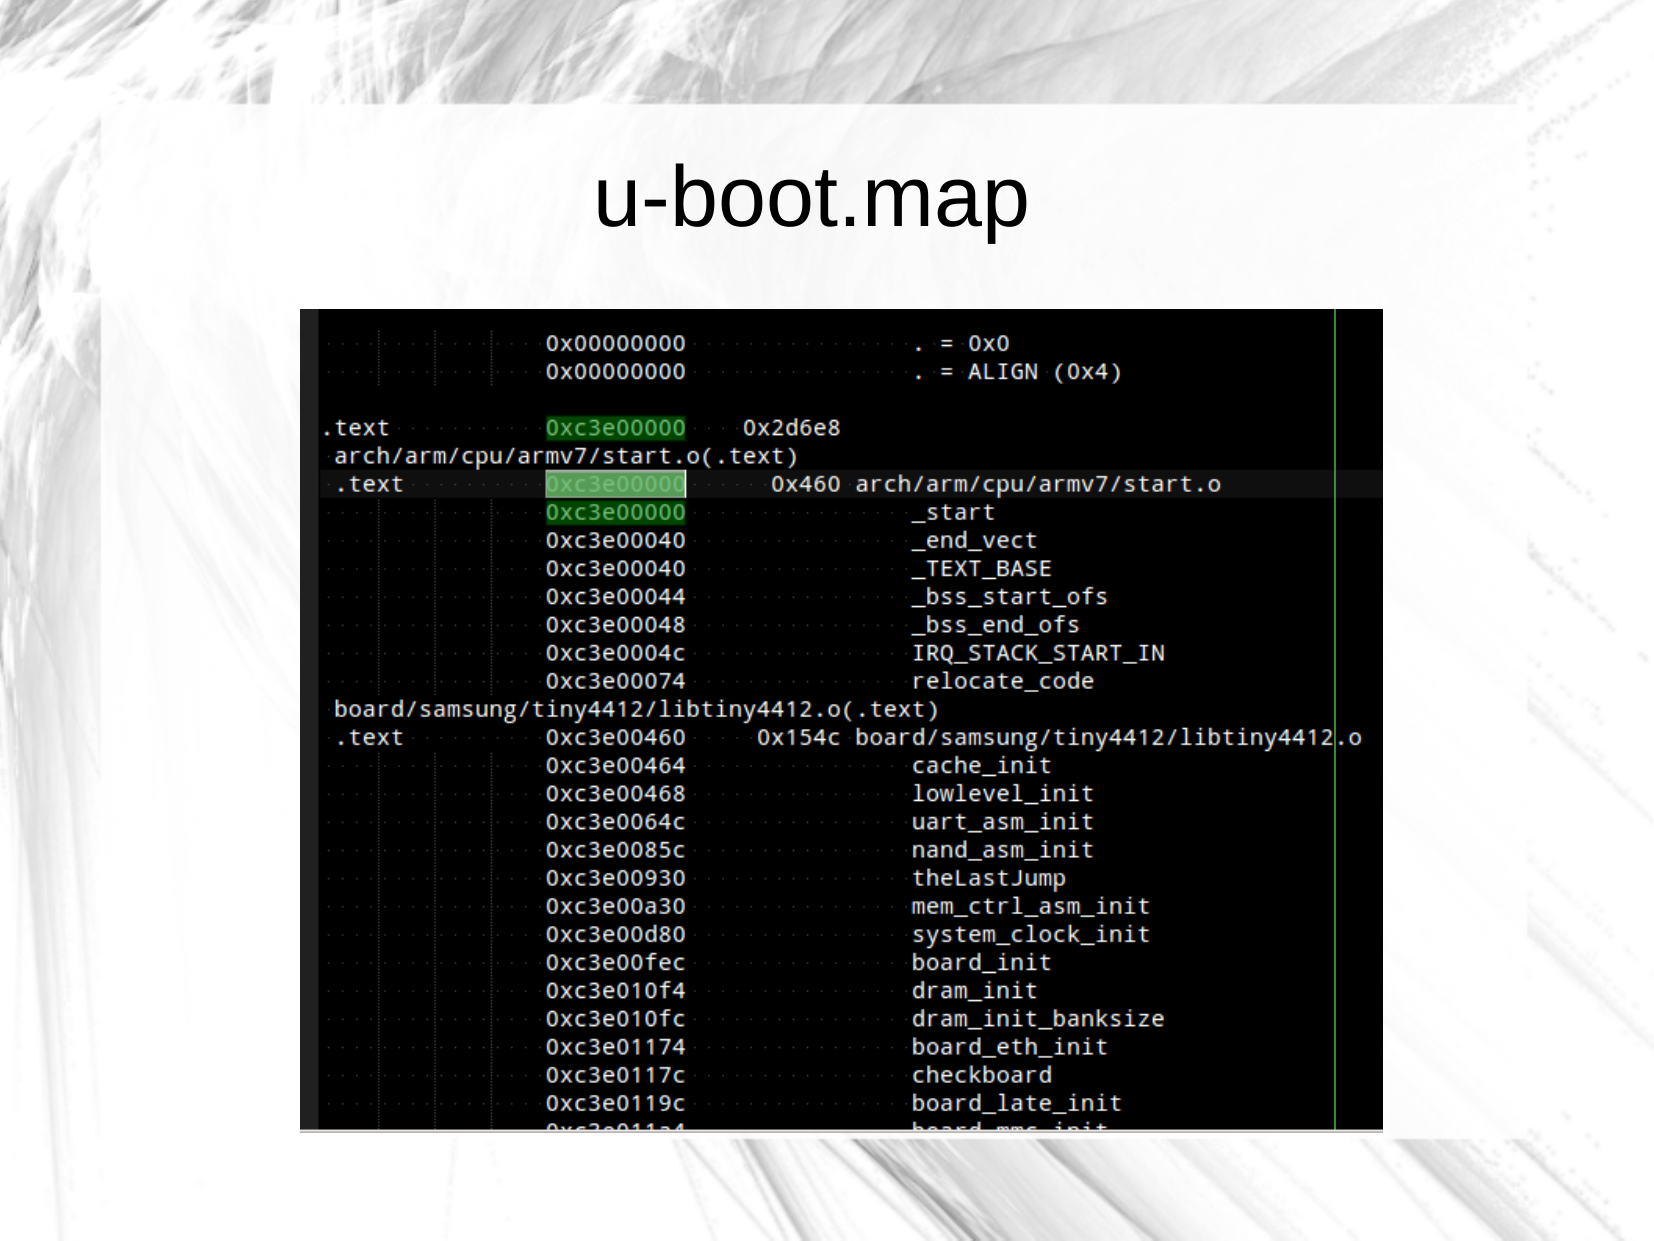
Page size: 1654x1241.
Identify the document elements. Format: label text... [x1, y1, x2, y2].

title u-boot.map [118, 112, 1506, 281]
picture [0, 0, 1654, 1241]
